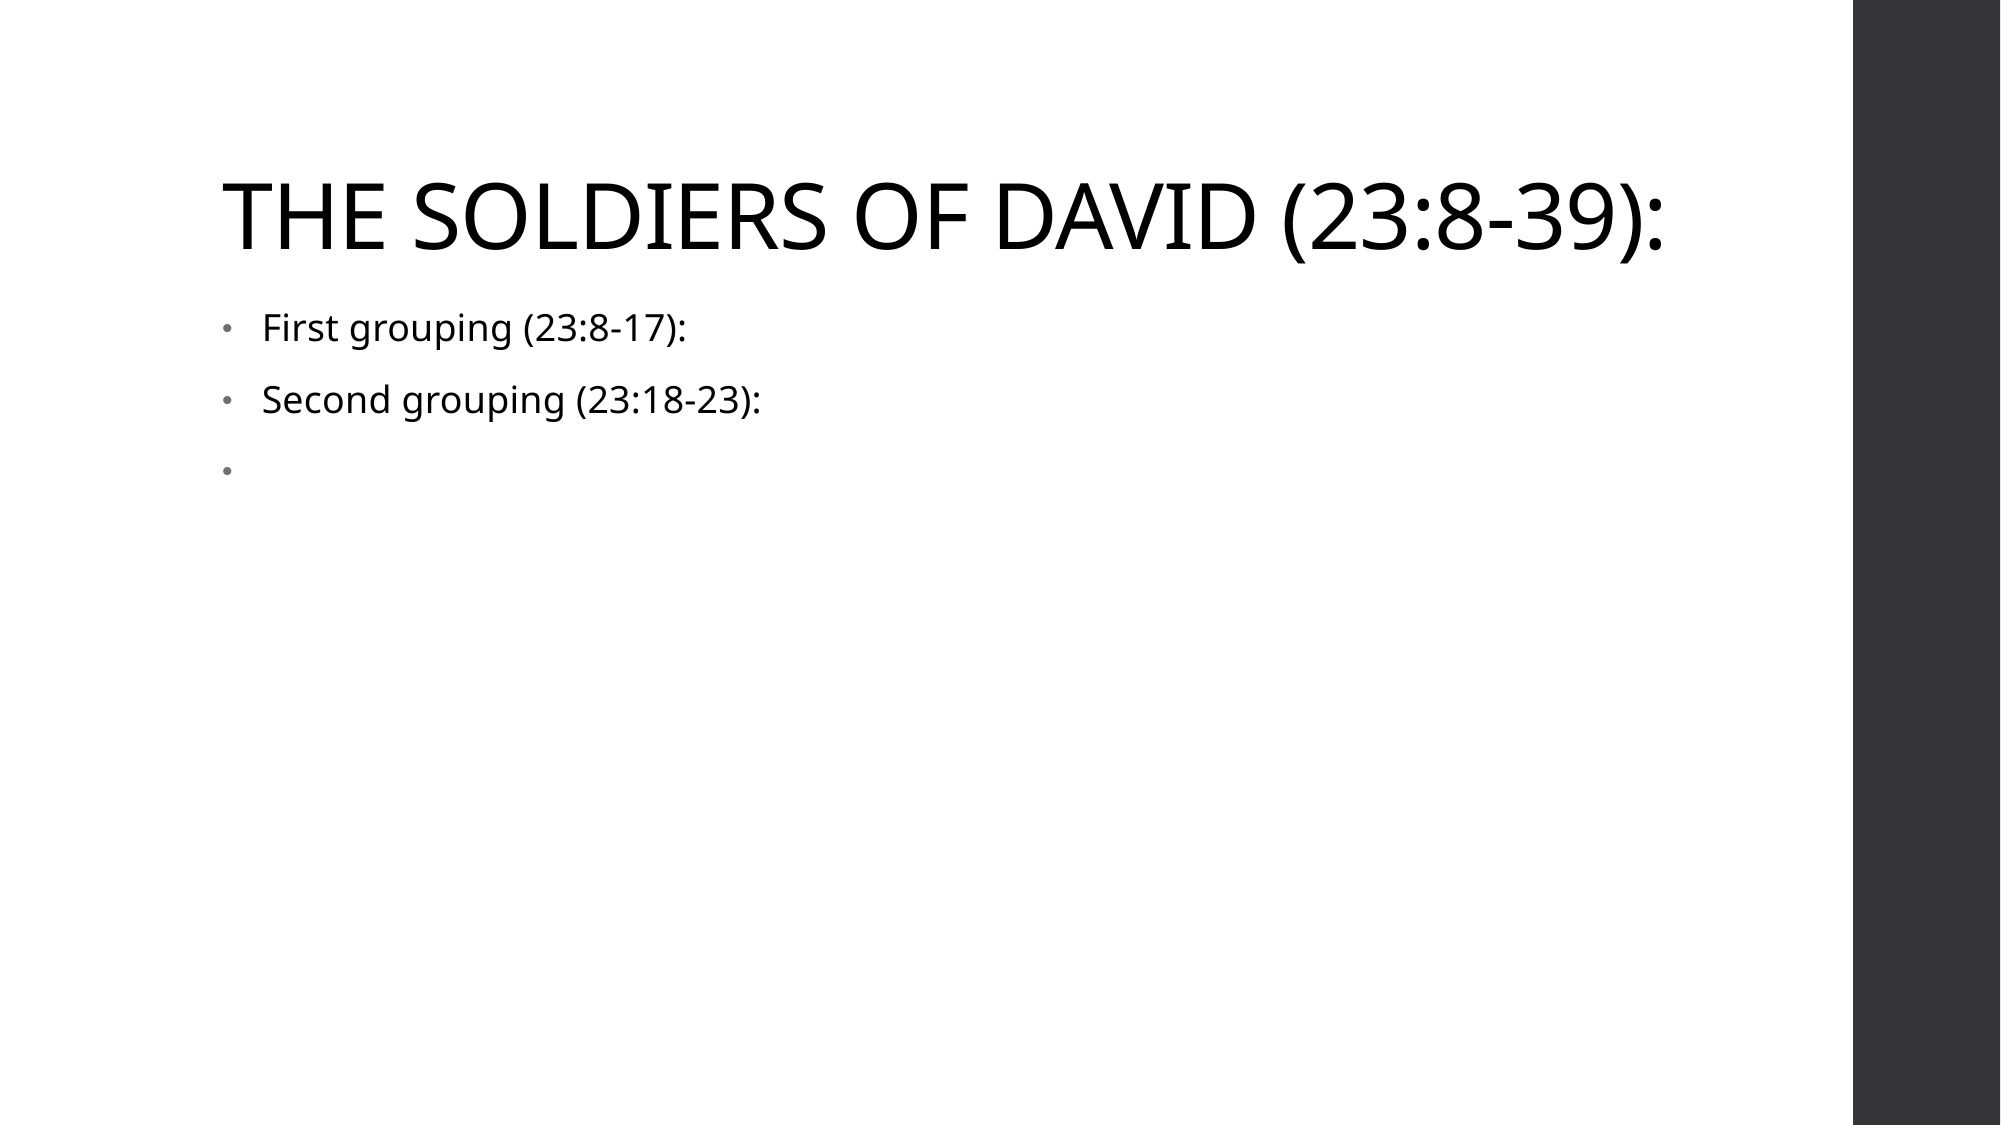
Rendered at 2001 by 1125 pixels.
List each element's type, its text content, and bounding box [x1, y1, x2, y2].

title THE SOLDIERS OF DAVID (23:8-39): [206, 60, 1797, 278]
list First grouping (23:8-17): Second grouping (23:18-23): [206, 299, 1617, 1014]
